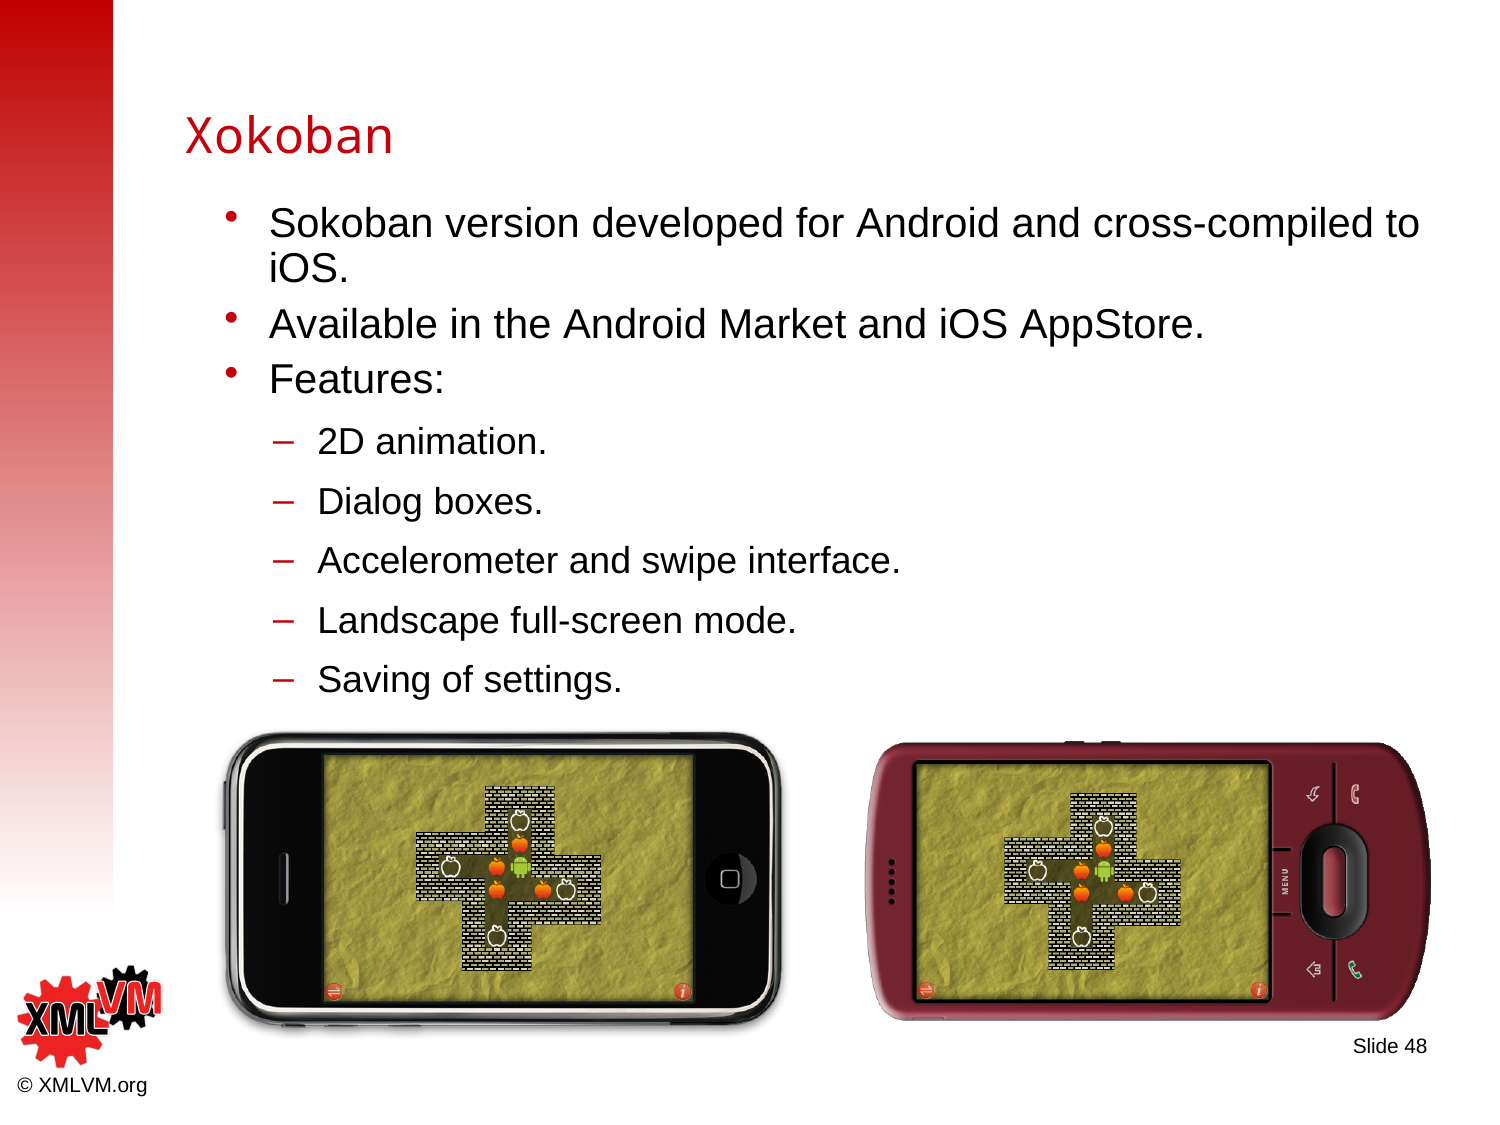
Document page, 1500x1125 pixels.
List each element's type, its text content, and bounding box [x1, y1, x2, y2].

picture [862, 723, 1453, 1022]
list Sokoban version developed for Android and cross-compiled to iOS. Available in the Android Market and iOS AppStore. Features: 2D animation. Dialog boxes. Accelerometer and swipe interface. Landscape full-screen mode. Saving of settings. [224, 201, 1447, 703]
title Xokoban [170, 74, 1447, 200]
picture [212, 723, 804, 1042]
picture [16, 964, 164, 1069]
